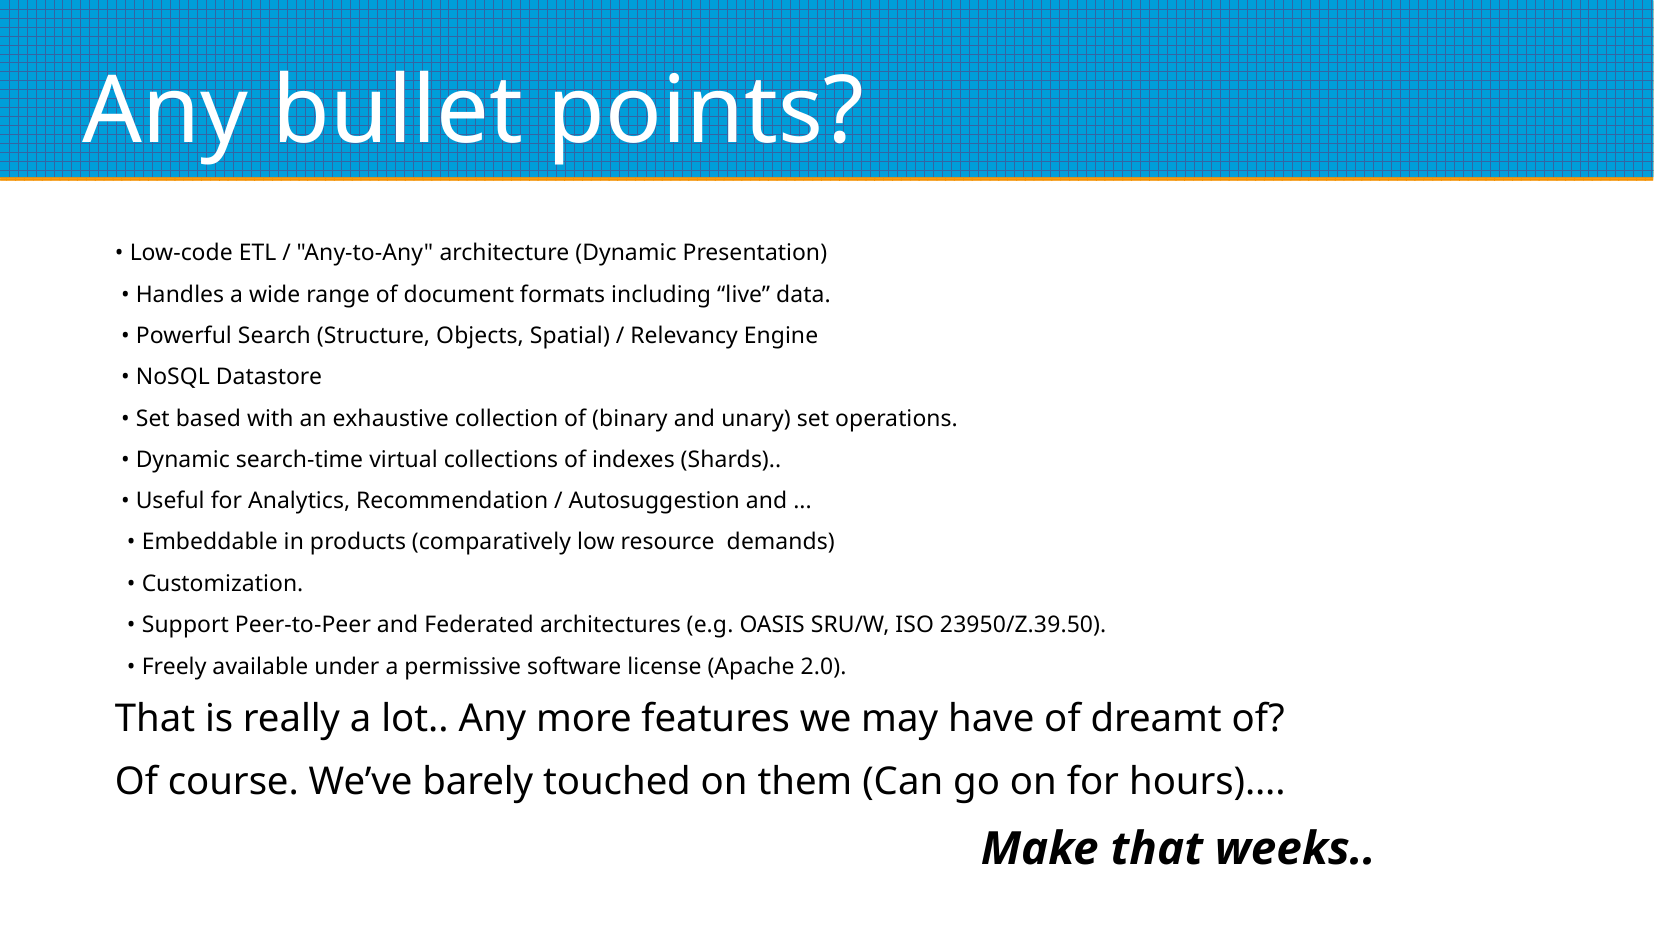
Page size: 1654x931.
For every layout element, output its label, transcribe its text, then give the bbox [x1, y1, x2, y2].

title Any bullet points? [82, 14, 1571, 171]
text_box Make that weeks.. [975, 810, 1383, 885]
list • Low-code ETL / "Any-to-Any" architecture (Dynamic Presentation) • Handles a wide range of document formats including “live” data. • Powerful Search (Structure, Objects, Spatial) / Relevancy Engine • NoSQL Datastore • Set based with an exhaustive collection of (binary and unary) set operations. • Dynamic search-time virtual collections of indexes (Shards).. • Useful for Analytics, Recommendation / Autosuggestion and ... • Embeddable in products (comparatively low resource demands) • Customization. • Support Peer-to-Peer and Federated architectures (e.g. OASIS SRU/W, ISO 23950/Z.39.50). • Freely available under a permissive software license (Apache 2.0). That is really a lot.. Any more features we may have of dreamt of? Of course. We’ve barely touched on them (Can go on for hours)…. [82, 236, 1563, 811]
